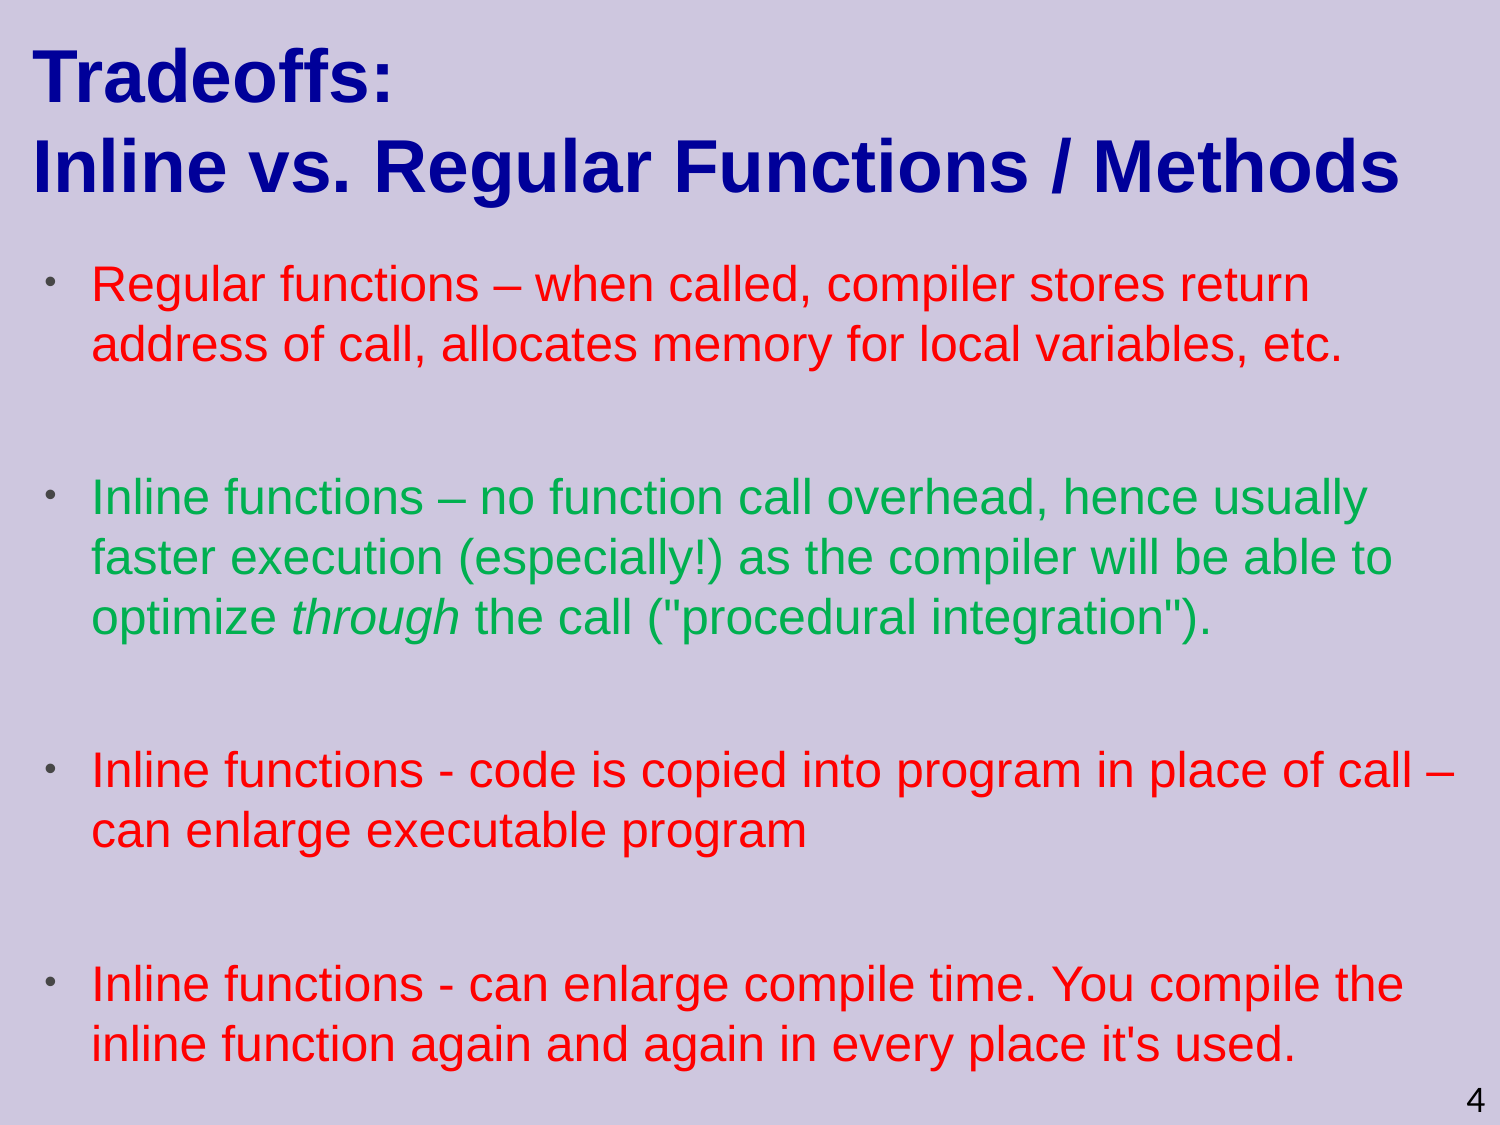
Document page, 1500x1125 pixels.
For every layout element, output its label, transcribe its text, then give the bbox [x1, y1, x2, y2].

title Tradeoffs: Inline vs. Regular Functions / Methods [17, 16, 1432, 220]
list Regular functions – when called, compiler stores return address of call, allocates memory for local variables, etc. Inline functions – no function call overhead, hence usually faster execution (especially!) as the compiler will be able to optimize through the call ("procedural integration"). Inline functions - code is copied into program in place of call – can enlarge executable program Inline functions - can enlarge compile time. You compile the inline function again and again in every place it's used. [29, 243, 1471, 1079]
text_box <number> [1428, 1069, 1500, 1125]
